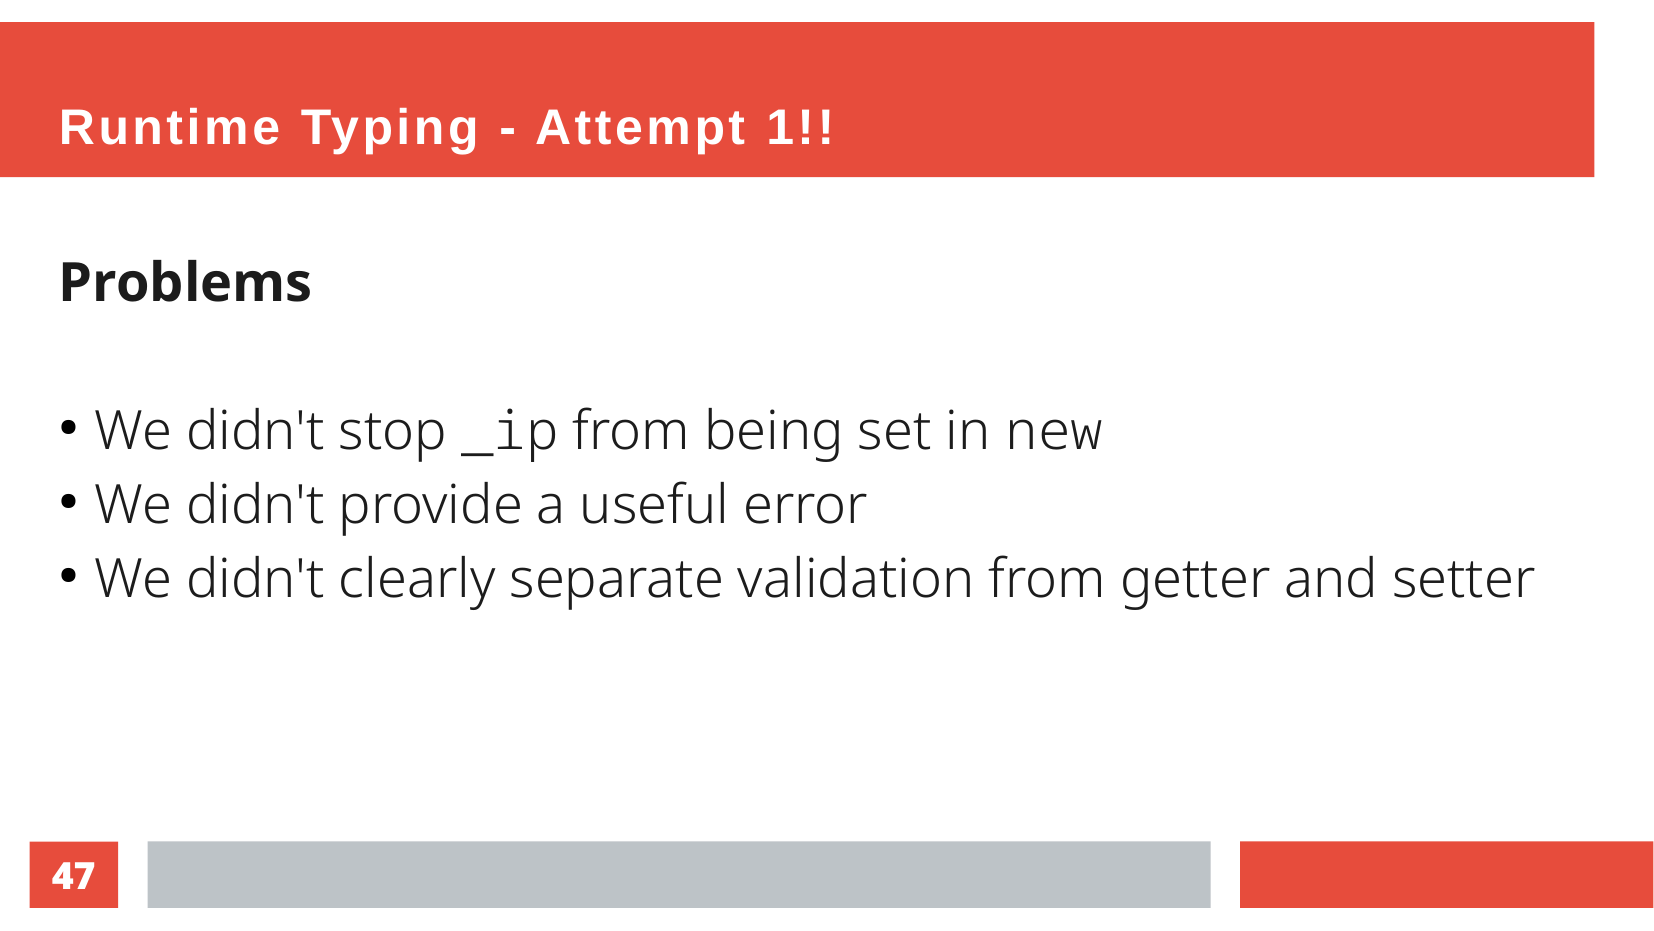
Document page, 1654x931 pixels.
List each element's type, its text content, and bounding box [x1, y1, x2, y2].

subtitle Problems We didn't stop _ip from being set in new We didn't provide a useful error We didn't clearly separate validation from getter and setter [59, 243, 1565, 820]
title Runtime Typing - Attempt 1!! [59, 44, 1595, 156]
